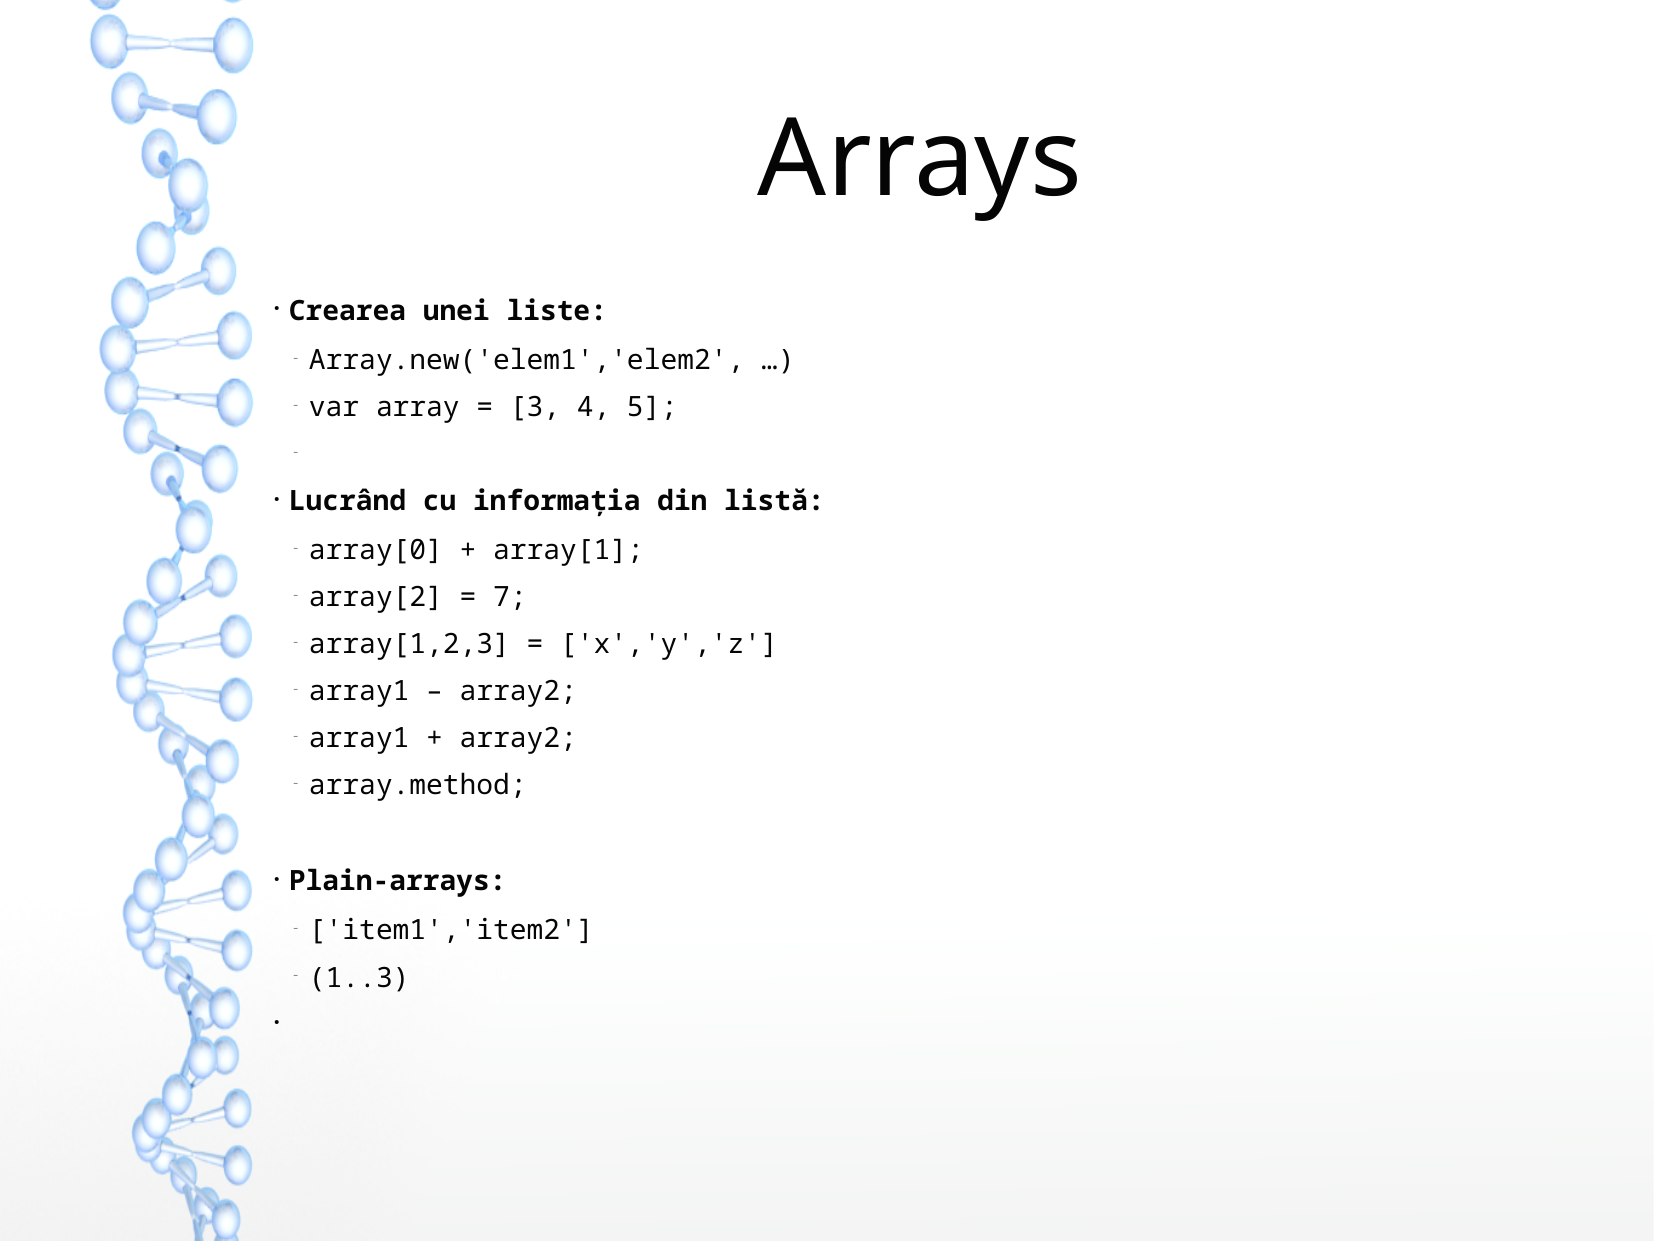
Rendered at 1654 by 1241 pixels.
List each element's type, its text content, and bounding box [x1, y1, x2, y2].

title Arrays [269, 49, 1571, 257]
list Crearea unei liste: Array.new('elem1','elem2', …) var array = [3, 4, 5]; Lucrând cu informația din listă: array[0] + array[1]; array[2] = 7; array[1,2,3] = ['x','y','z'] array1 – array2; array1 + array2; array.method; Plain-arrays: ['item1','item2'] (1..3) [269, 290, 1538, 1010]
picture [0, 0, 1654, 1241]
